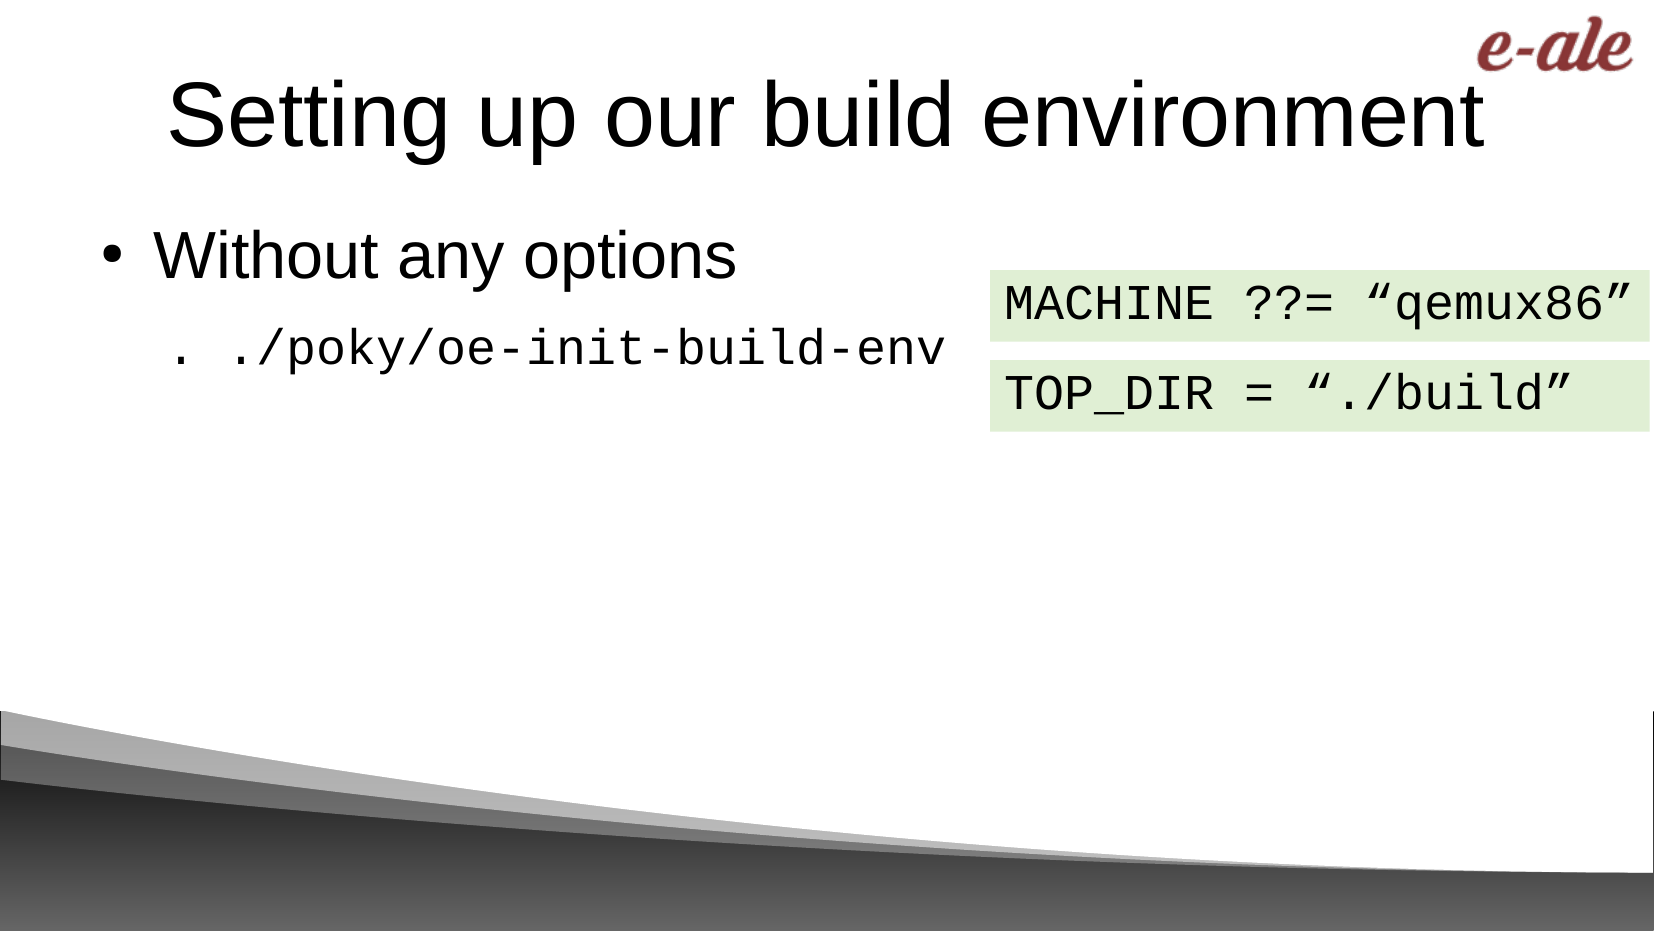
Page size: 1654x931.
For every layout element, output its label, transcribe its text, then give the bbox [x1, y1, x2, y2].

picture [1475, 15, 1636, 74]
text_box MACHINE ??= “qemux86” [990, 270, 1650, 335]
title Setting up our build environment [82, 37, 1571, 193]
list Without any options [82, 217, 1571, 757]
text_box TOP_DIR = “./build” [990, 360, 1650, 425]
text_box . ./poky/oe-init-build-env [151, 315, 976, 380]
